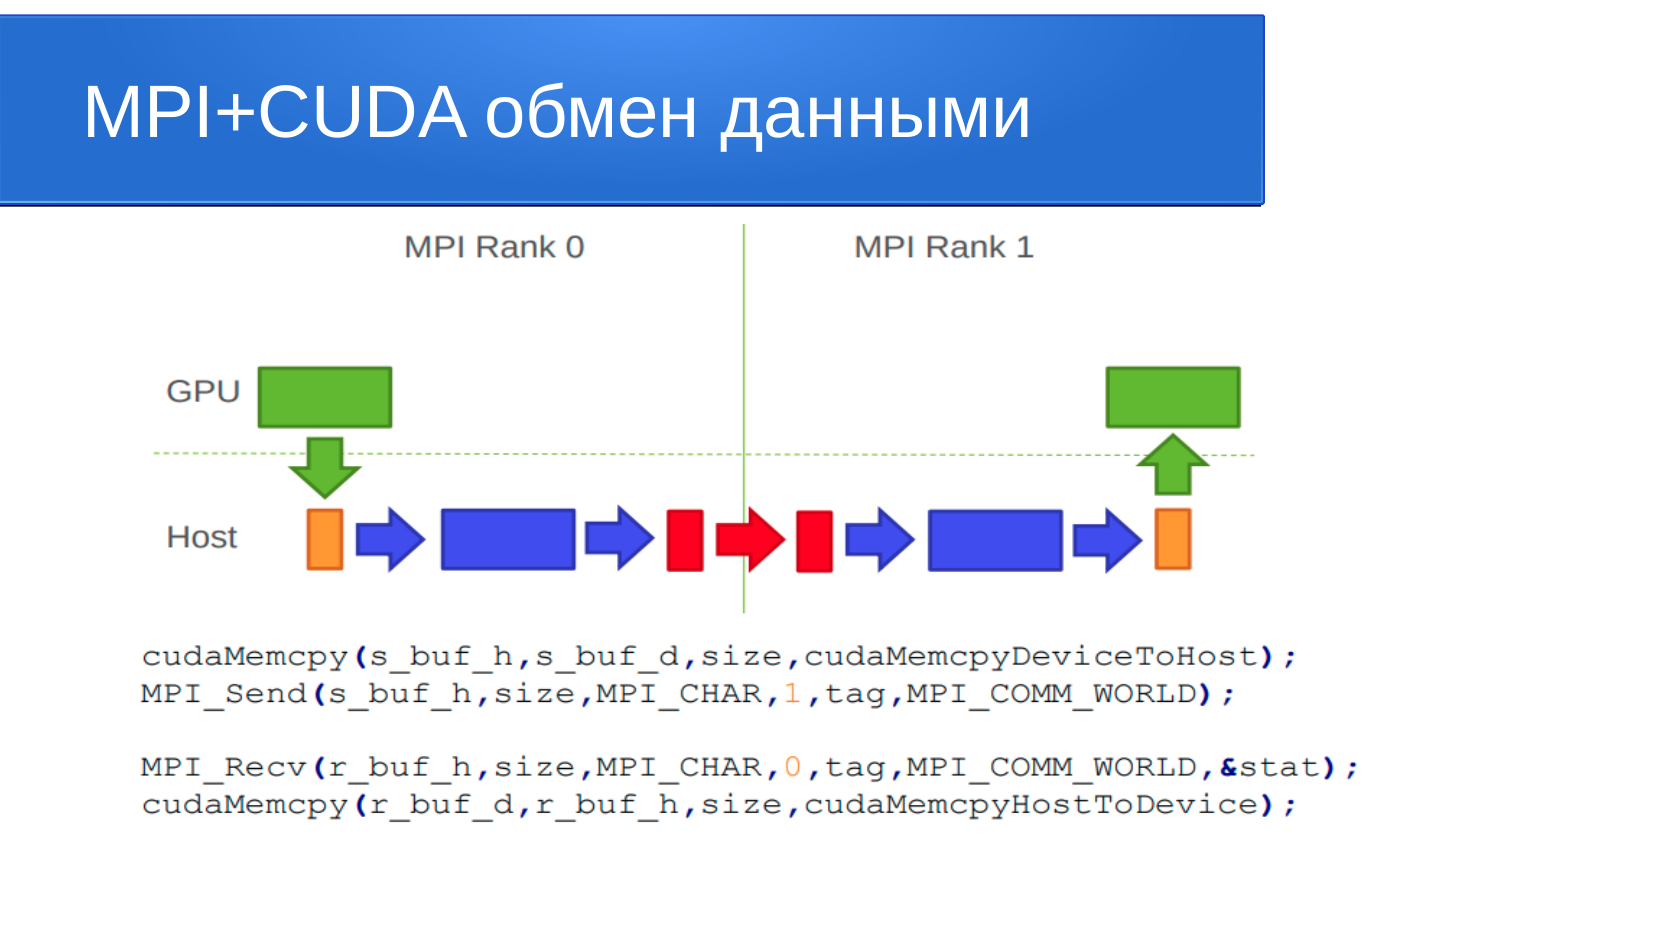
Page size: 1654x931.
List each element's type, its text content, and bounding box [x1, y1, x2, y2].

title MPI+CUDA обмен данными [82, 35, 1235, 189]
picture [118, 224, 1406, 844]
